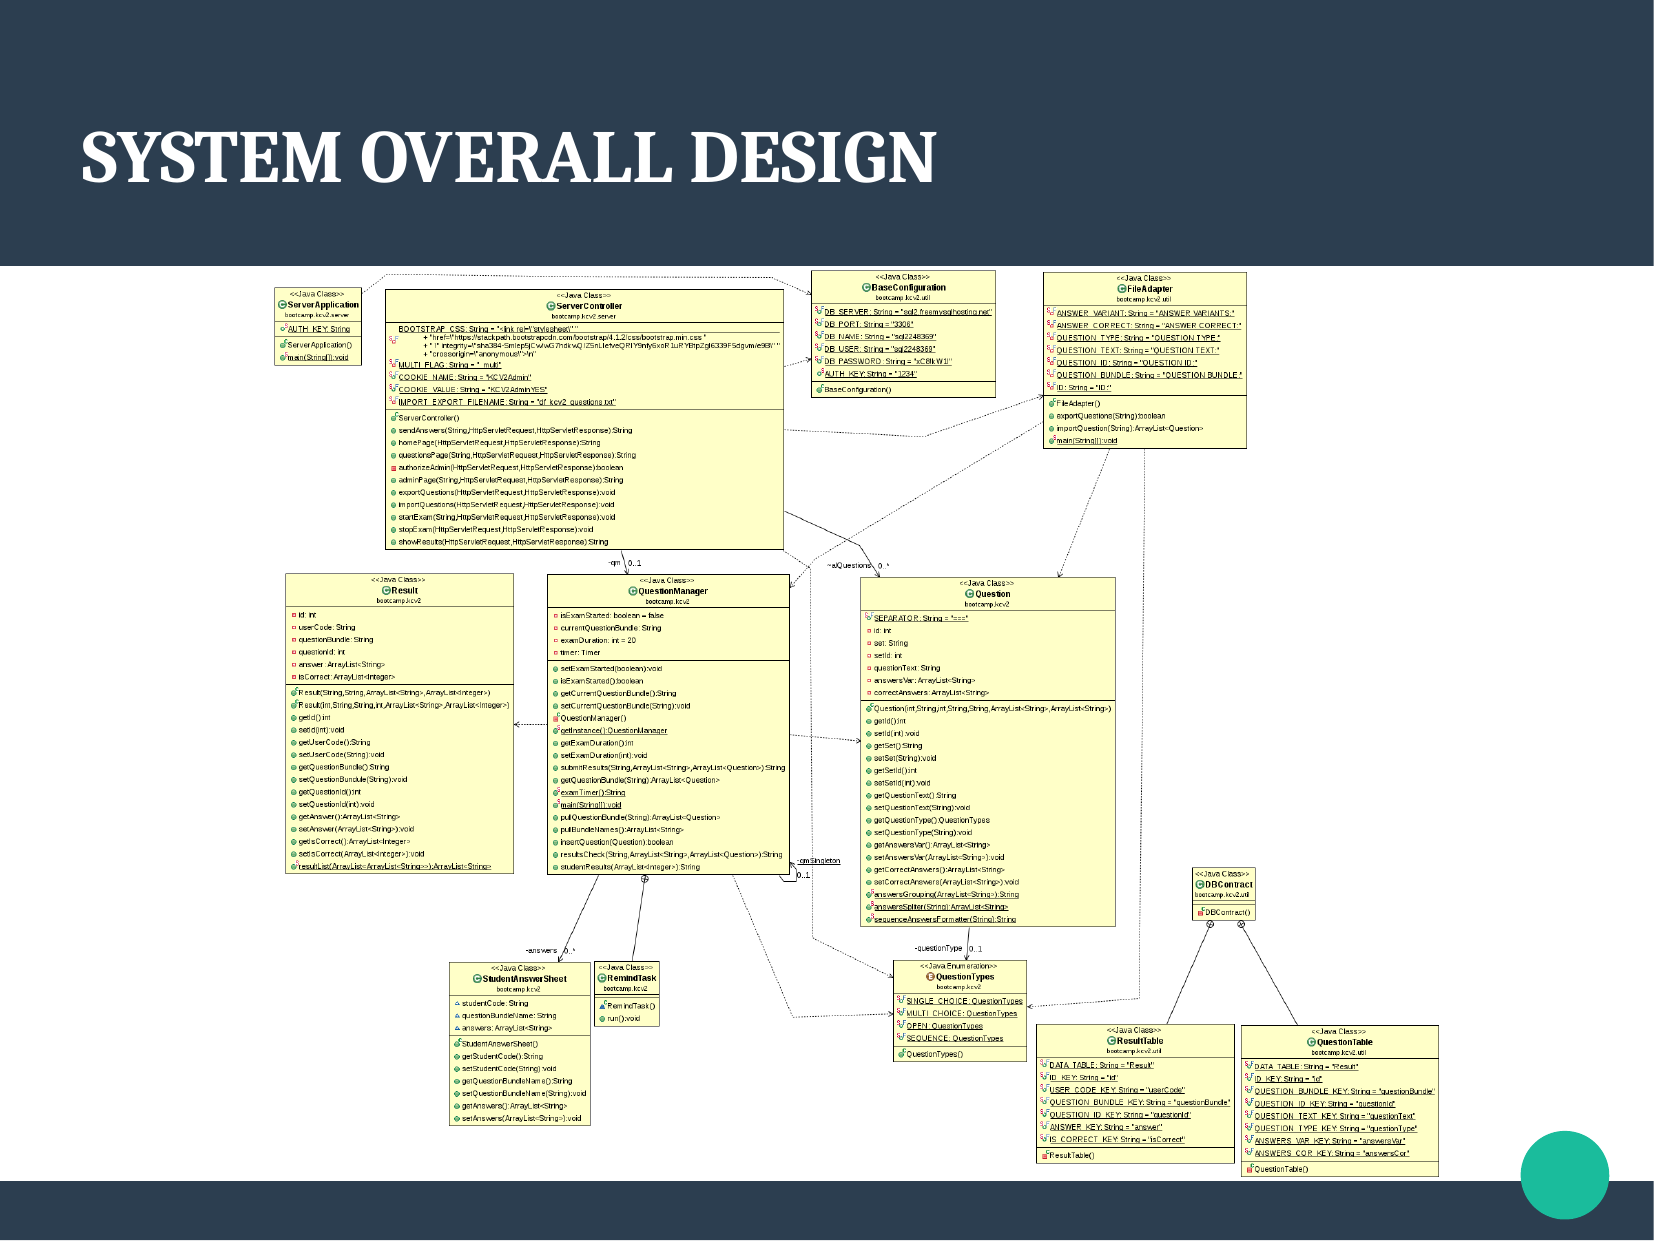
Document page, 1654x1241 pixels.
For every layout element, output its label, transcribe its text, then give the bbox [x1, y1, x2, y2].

picture [272, 268, 1441, 1179]
title SYSTEM OVERALL DESIGN [82, 49, 1571, 257]
